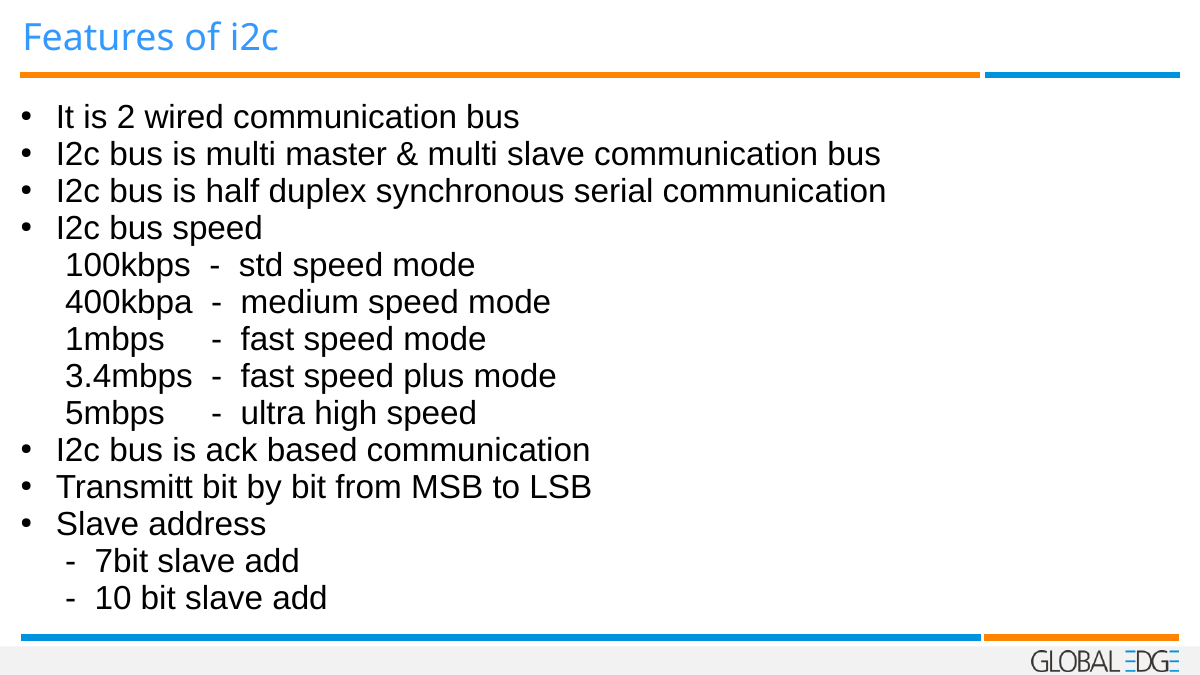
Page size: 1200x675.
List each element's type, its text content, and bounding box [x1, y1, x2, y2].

picture [1031, 650, 1179, 672]
title Features of i2c [12, 9, 1088, 63]
subtitle It is 2 wired communication bus I2c bus is multi master & multi slave communication bus I2c bus is half duplex synchronous serial communication I2c bus speed 100kbps - std speed mode 400kbpa - medium speed mode 1mbps - fast speed mode 3.4mbps - fast speed plus mode 5mbps - ultra high speed I2c bus is ack based communication Transmitt bit by bit from MSB to LSB Slave address - 7bit slave add - 10 bit slave add [20, 87, 1179, 628]
